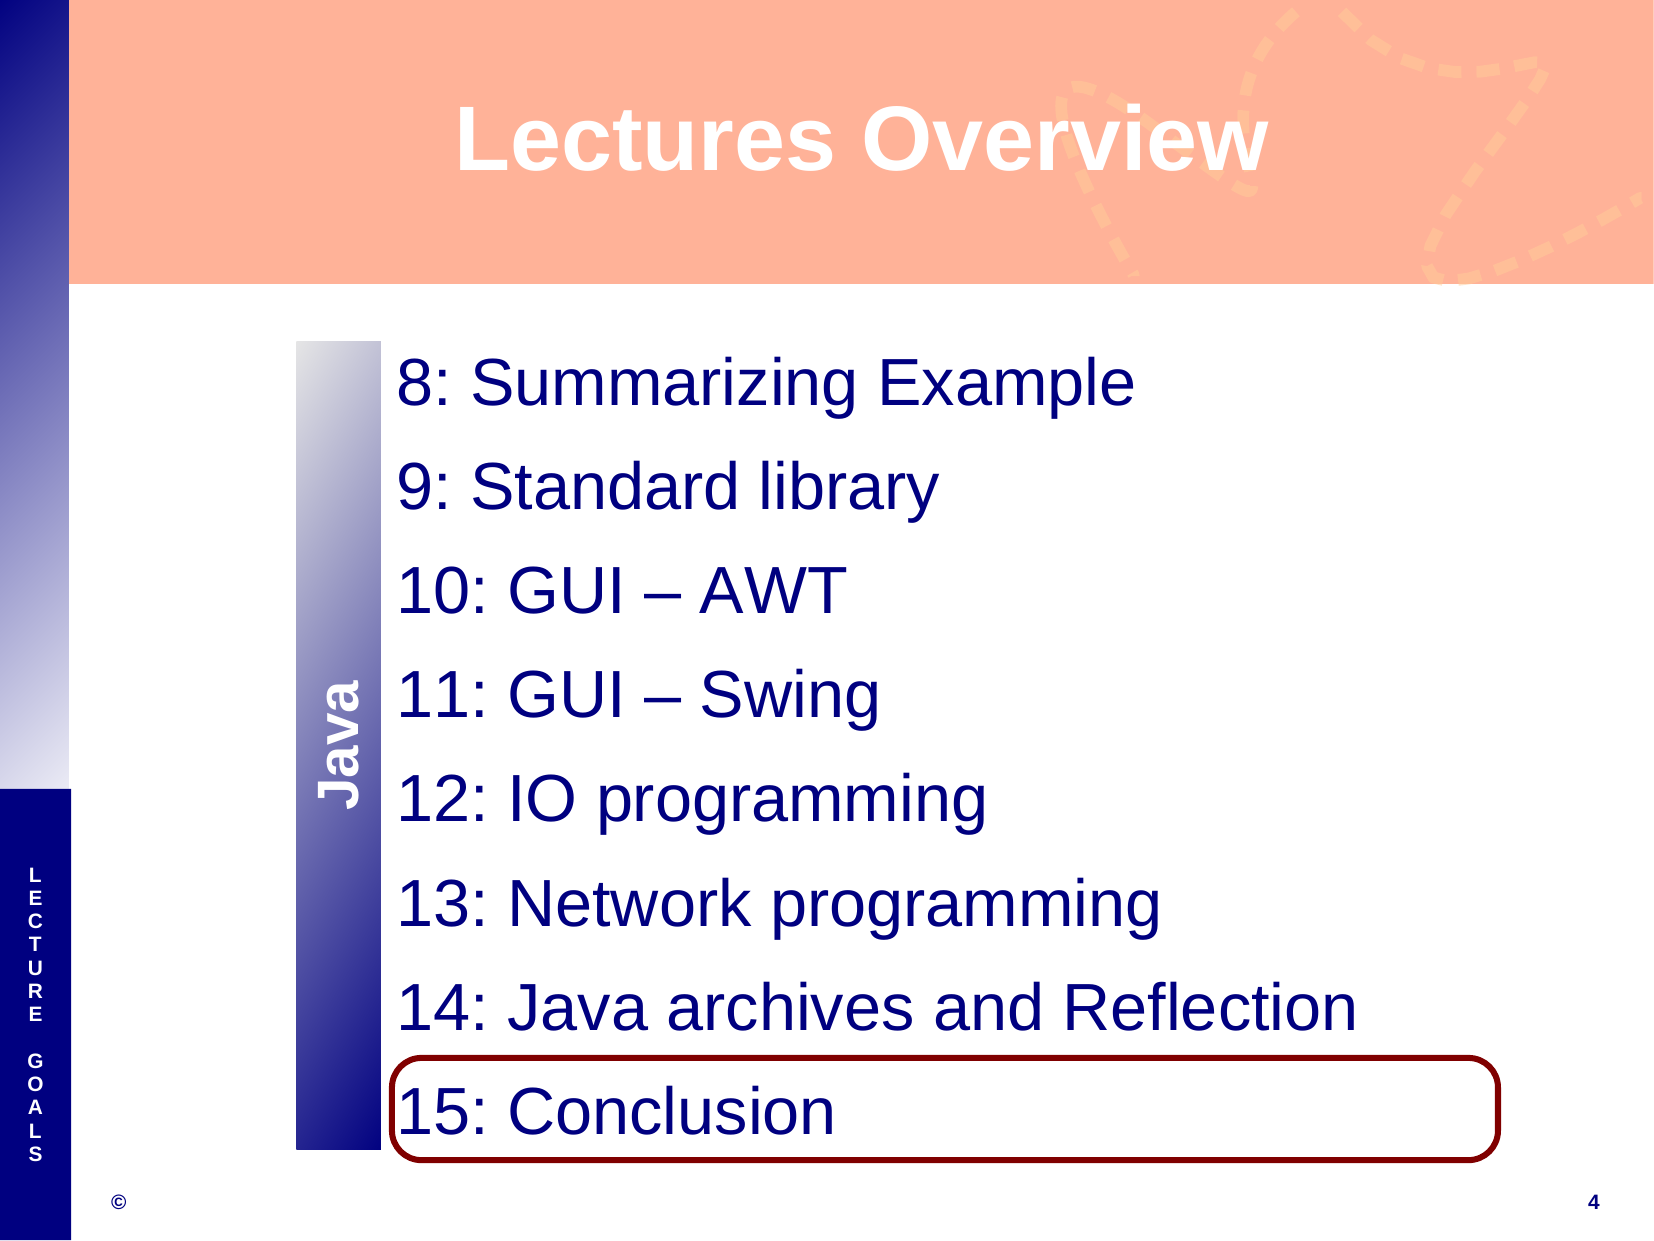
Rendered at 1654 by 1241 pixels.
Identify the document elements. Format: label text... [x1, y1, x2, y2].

text_box Java [296, 341, 381, 1150]
list 8: Summarizing Example 9: Standard library 10: GUI – AWT 11: GUI – Swing 12: IO programming 13: Network programming 14: Java archives and Reflection 15: Conclusion [381, 344, 1422, 1150]
text_box L E C T U R E G O A L S [0, 788, 71, 1241]
title Lectures Overview [70, 34, 1654, 242]
list 8: Summarizing Example 9: Standard library 10: GUI – AWT 11: GUI – Swing 12: IO programming 13: Network programming 14: Java archives and Reflection 15: Conclusion [395, 1061, 1422, 1150]
